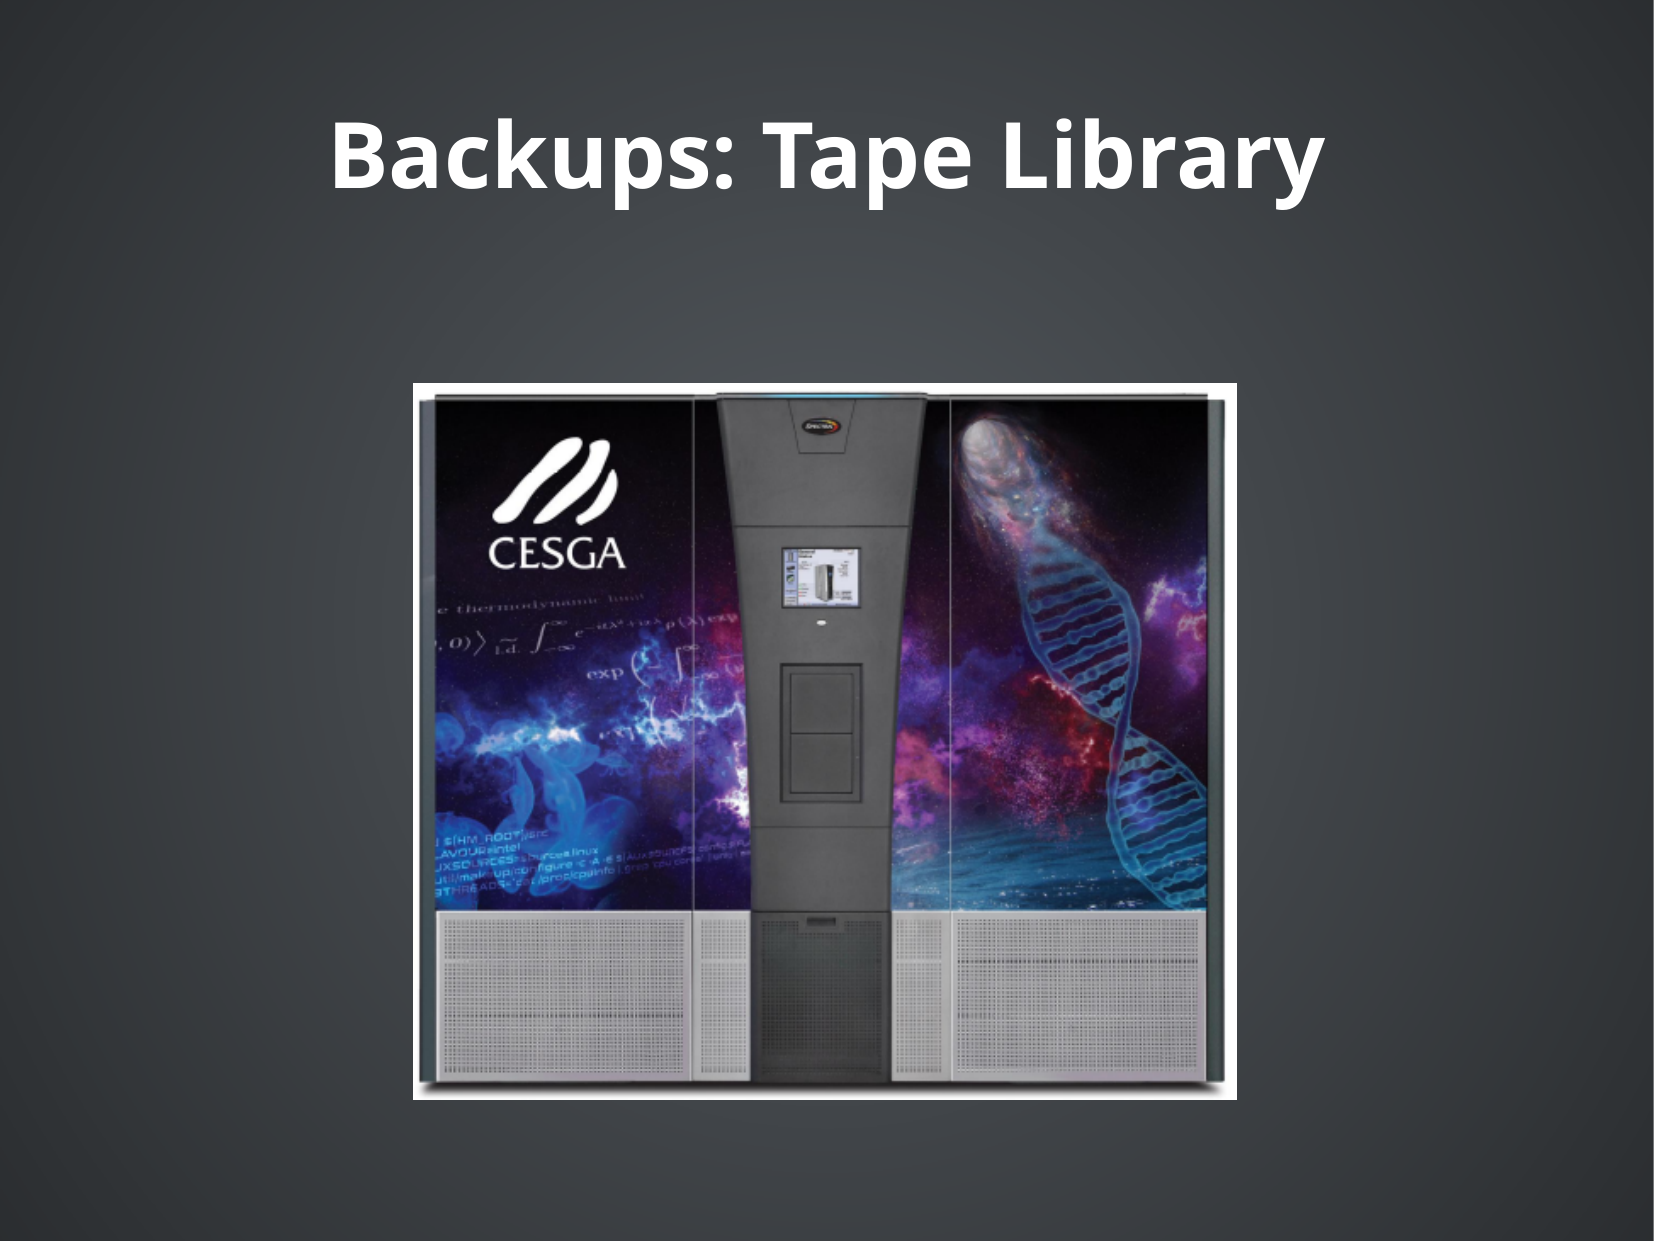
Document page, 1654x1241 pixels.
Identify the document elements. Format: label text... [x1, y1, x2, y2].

picture [0, 0, 1654, 1241]
title Backups: Tape Library [82, 49, 1571, 257]
